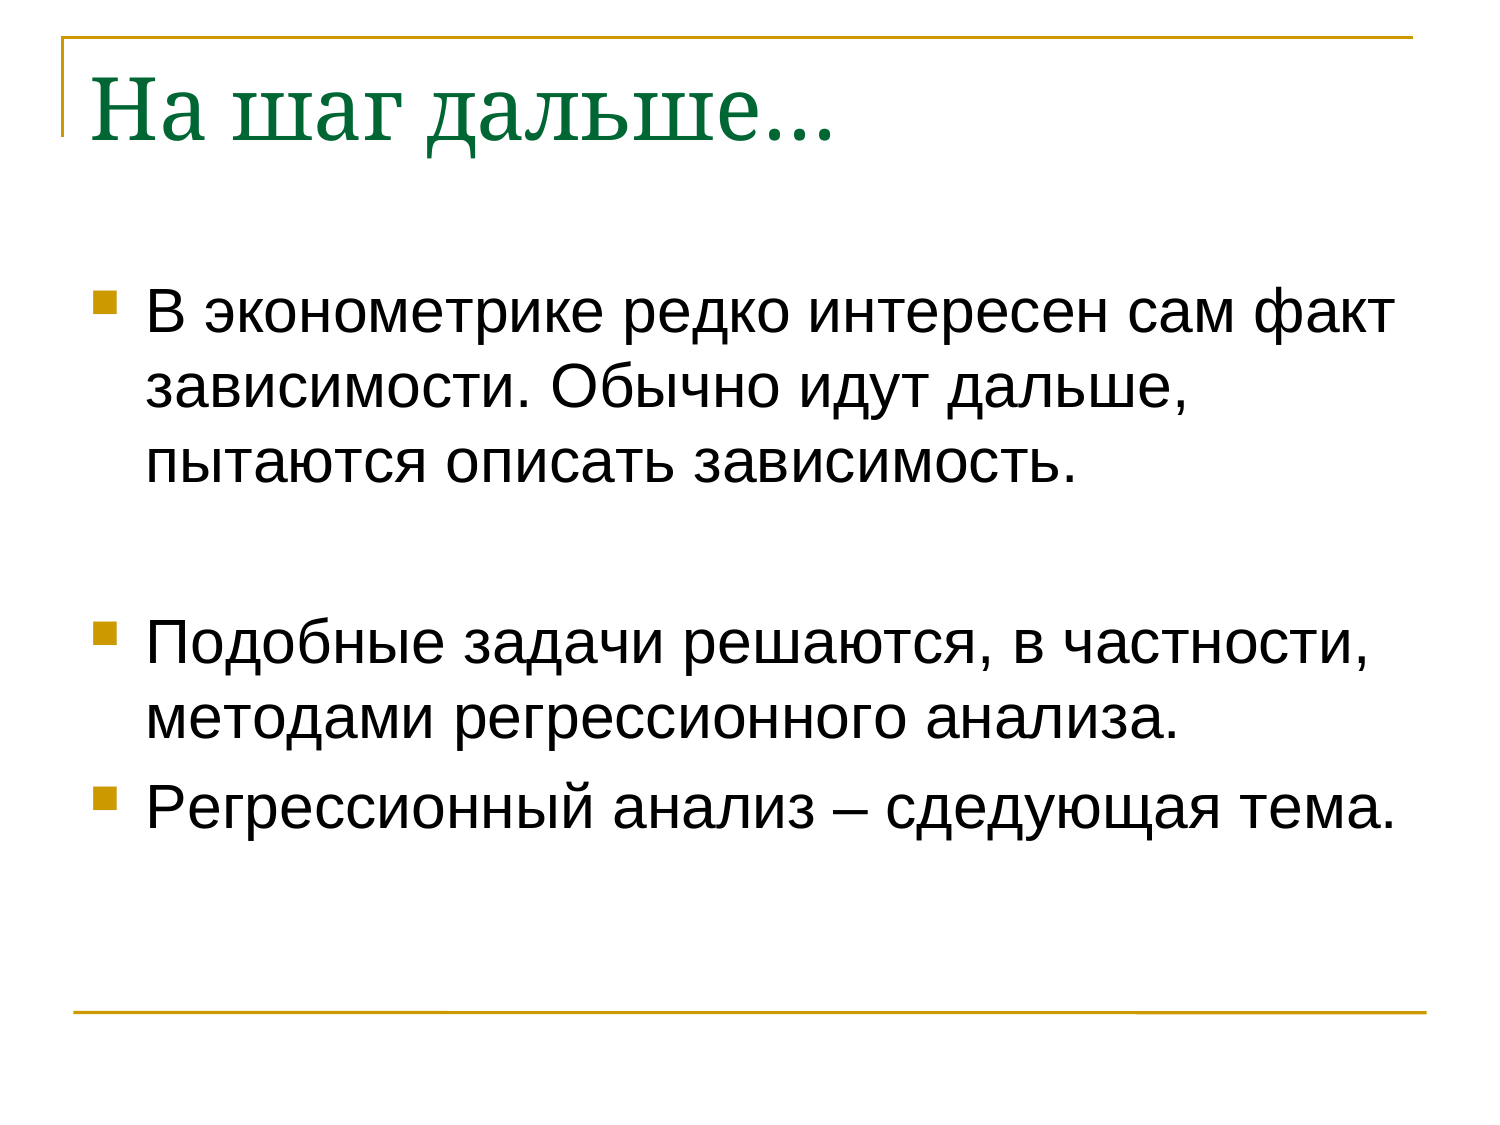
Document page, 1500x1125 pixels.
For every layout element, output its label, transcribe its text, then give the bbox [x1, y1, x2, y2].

title На шаг дальше… [75, 45, 1426, 233]
list В эконометрике редко интересен сам факт зависимости. Обычно идут дальше, пытаются описать зависимость. Подобные задачи решаются, в частности, методами регрессионного анализа. Регрессионный анализ – сдедующая тема. [75, 262, 1426, 1006]
